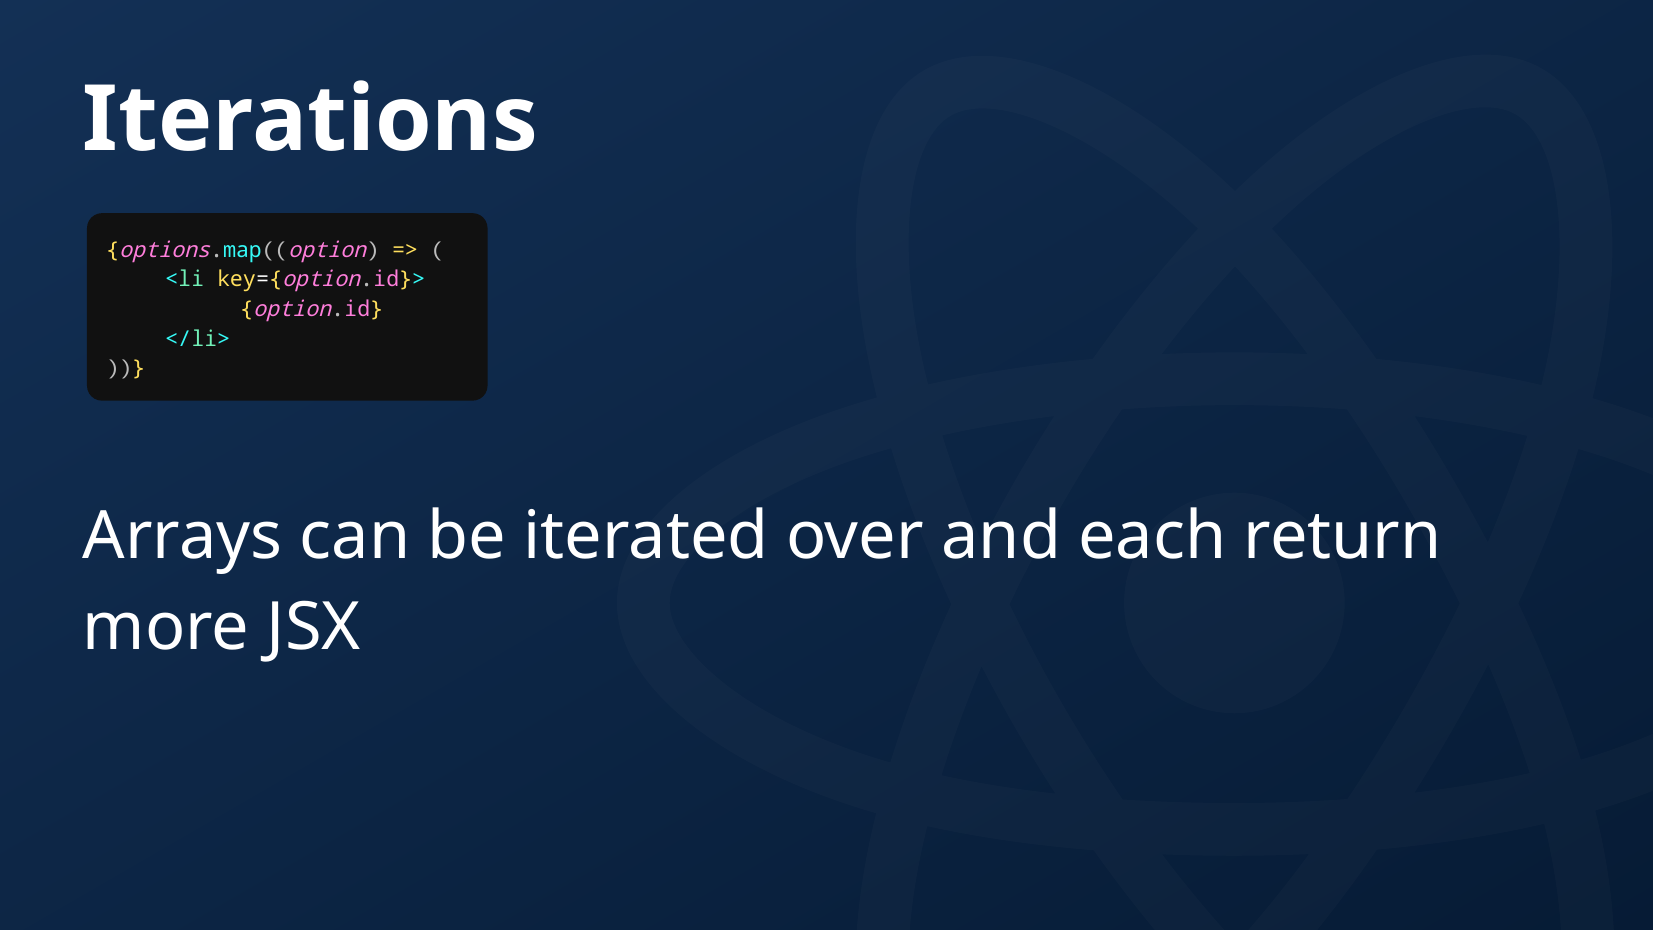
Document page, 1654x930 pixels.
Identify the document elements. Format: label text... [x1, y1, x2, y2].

text_box {options.map((option) => ( <li key={option.id}> {option.id} </li> ))} [86, 213, 488, 401]
list Arrays can be iterated over and each return more JSX [82, 487, 1571, 757]
title Iterations [82, 37, 1571, 193]
